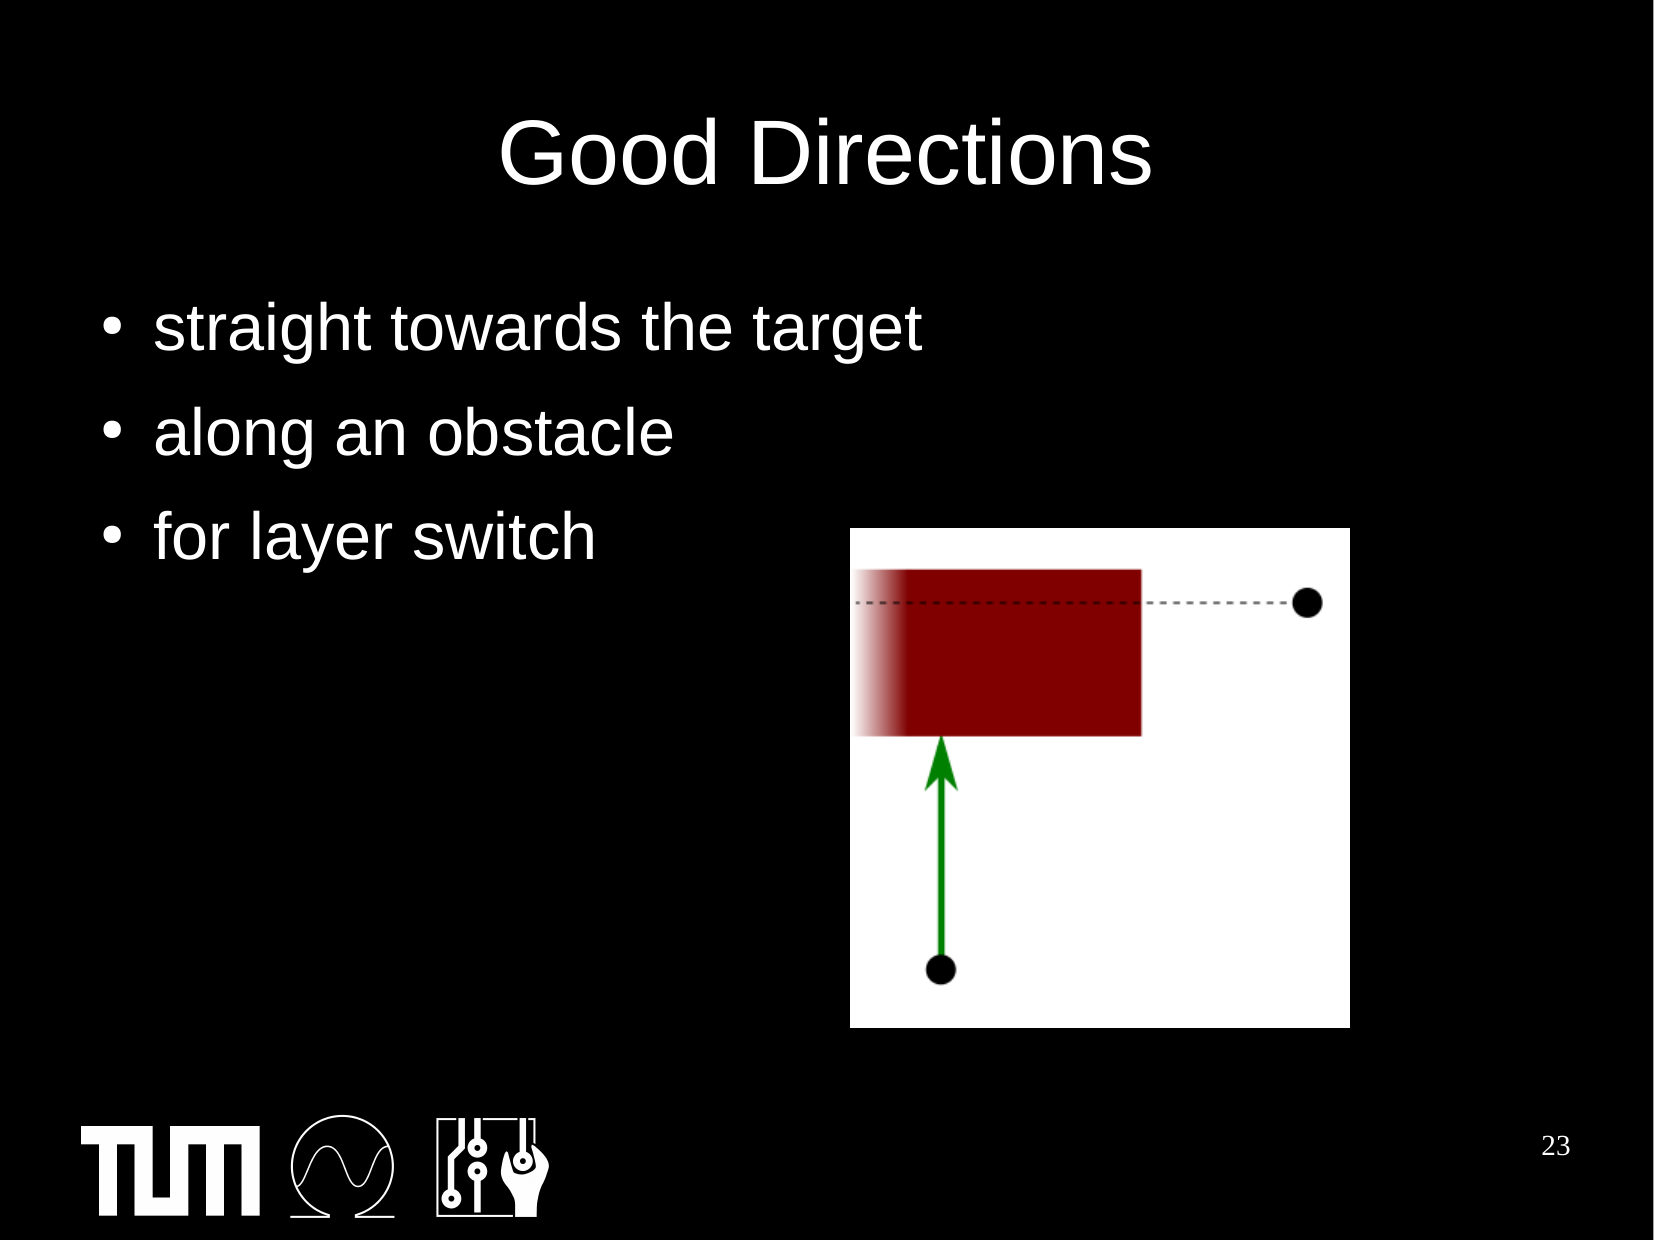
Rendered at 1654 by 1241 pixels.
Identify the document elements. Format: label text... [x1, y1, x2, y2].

picture [63, 1108, 272, 1227]
picture [283, 1109, 402, 1227]
picture [425, 1109, 554, 1227]
picture [850, 528, 1350, 1028]
title Good Directions [82, 49, 1571, 257]
list straight towards the target along an obstacle for layer switch [82, 290, 1571, 1109]
